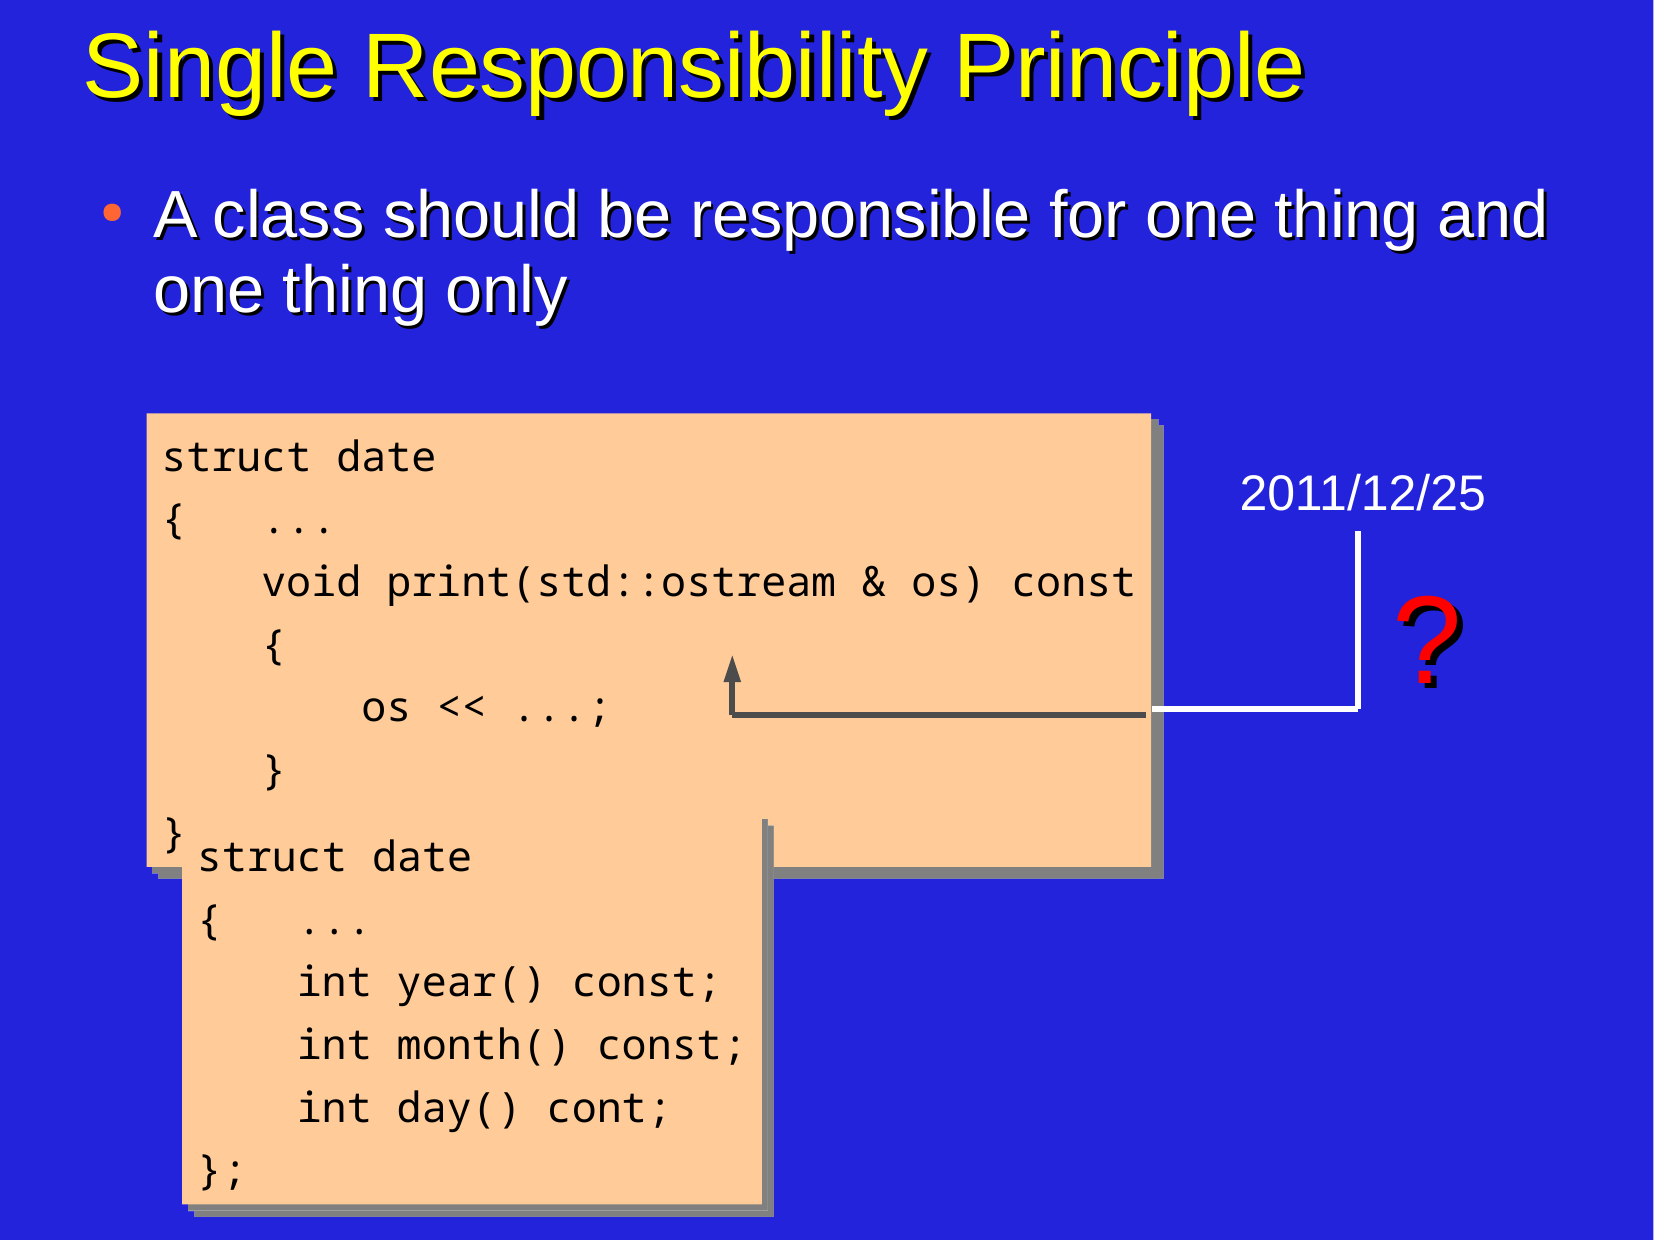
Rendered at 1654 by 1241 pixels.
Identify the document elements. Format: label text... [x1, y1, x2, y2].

text_box ? [1377, 550, 1478, 716]
list A class should be responsible for one thing and one thing only [82, 177, 1571, 1182]
text_box 2011/12/25 [1224, 457, 1501, 529]
title Single Responsibility Principle [82, 2, 1571, 130]
text_box struct date { ... int year() const; int month() const; int day() cont; }; [182, 813, 762, 1205]
text_box struct date { ... void print(std::ostream & os) const { os << ...; } }; [146, 413, 1152, 867]
